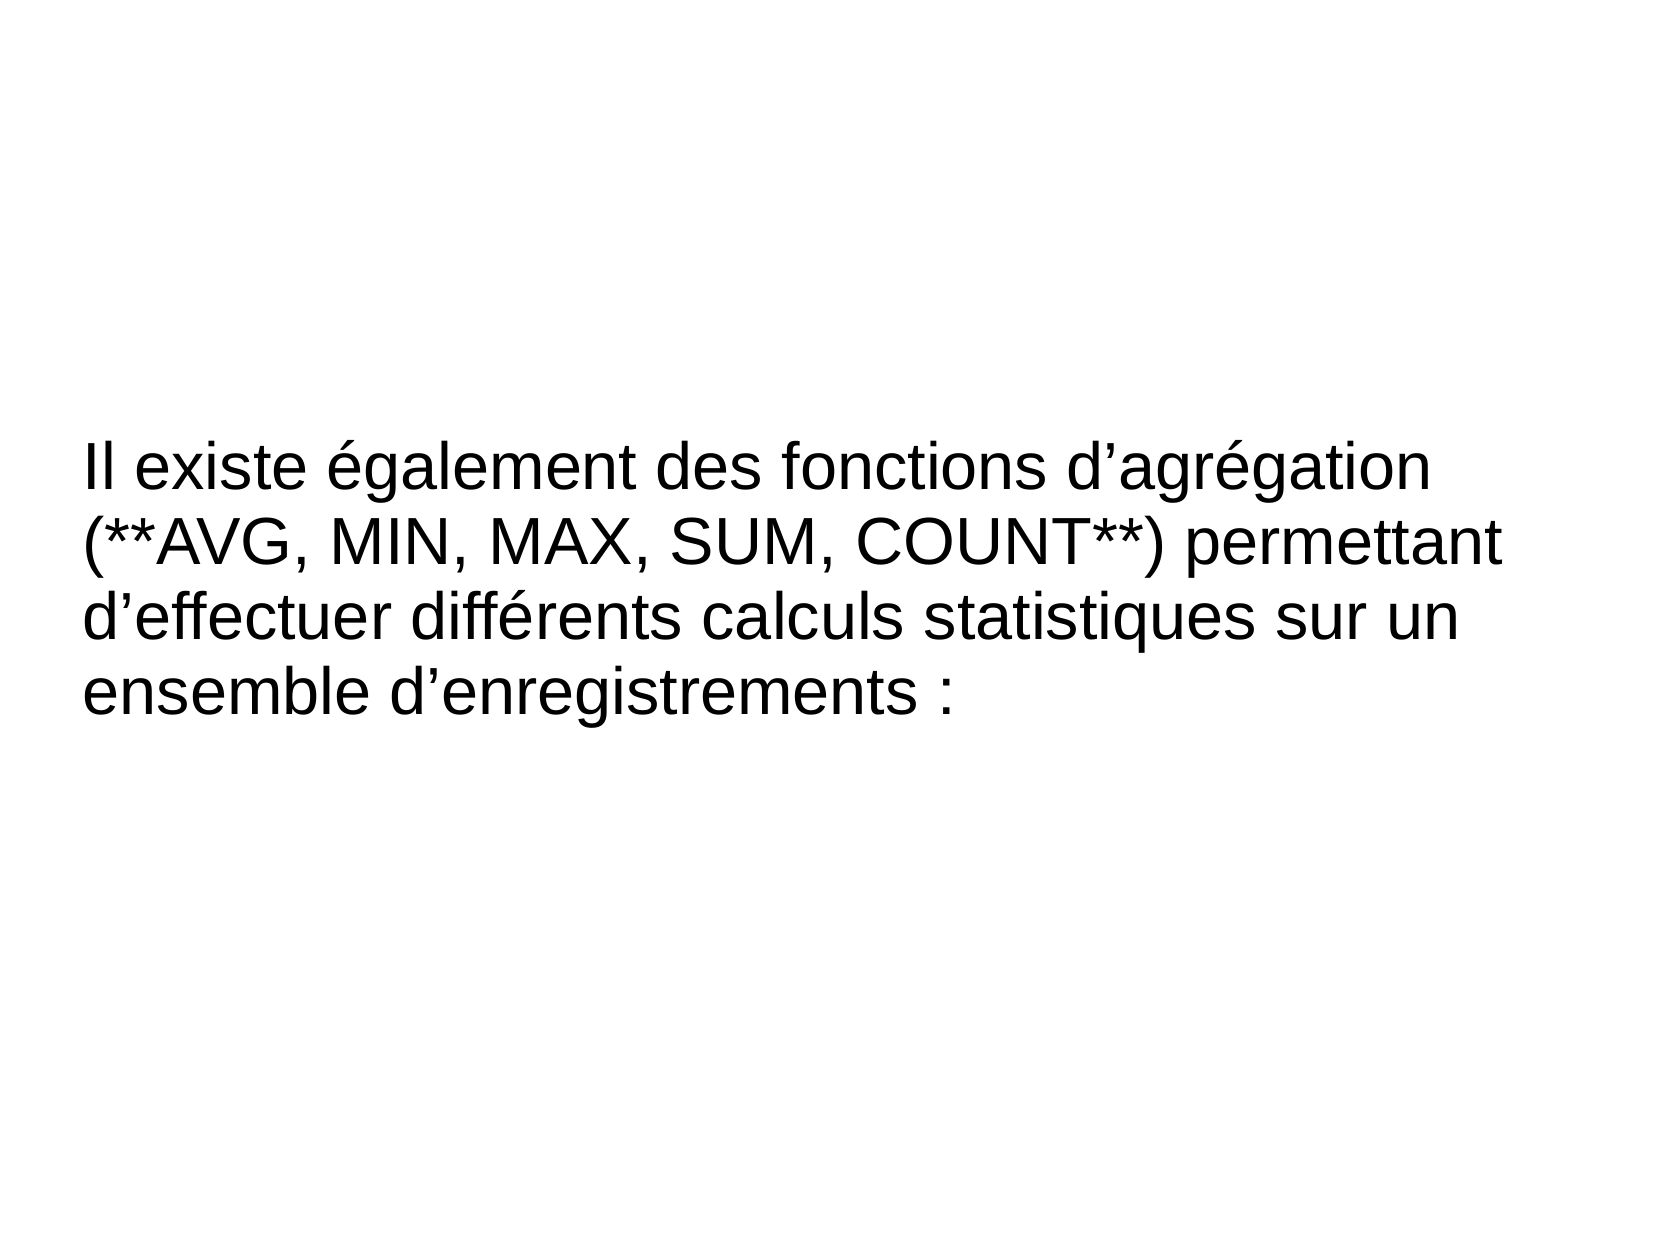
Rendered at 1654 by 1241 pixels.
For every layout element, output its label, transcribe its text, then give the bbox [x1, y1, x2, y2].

subtitle Il existe également des fonctions d’agrégation (**AVG, MIN, MAX, SUM, COUNT**) permettant d’effectuer différents calculs statistiques sur un ensemble d’enregistrements : [82, 49, 1571, 1109]
